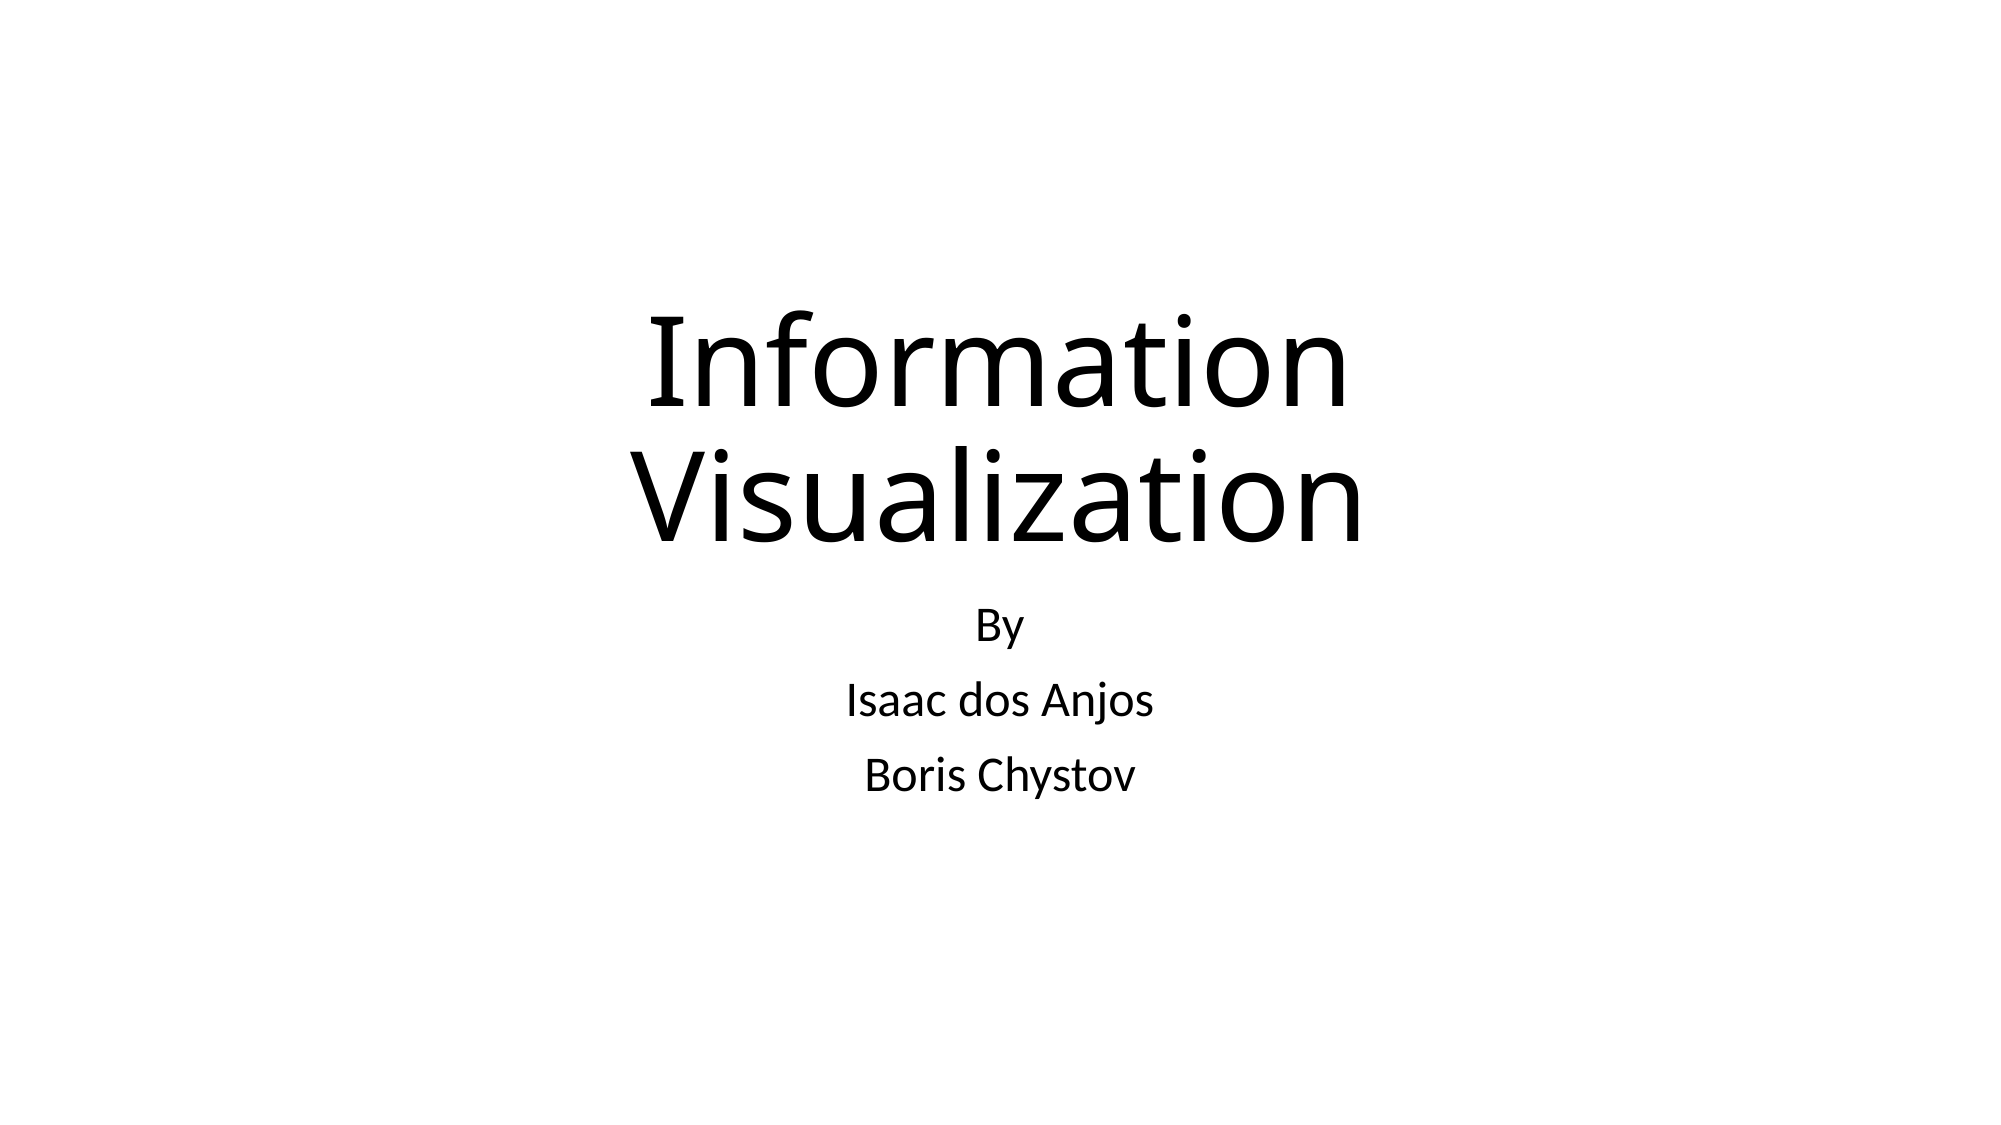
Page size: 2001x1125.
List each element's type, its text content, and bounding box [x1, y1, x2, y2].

title Information Visualization [249, 184, 1750, 576]
subtitle By Isaac dos Anjos Boris Chystov [249, 590, 1750, 863]
